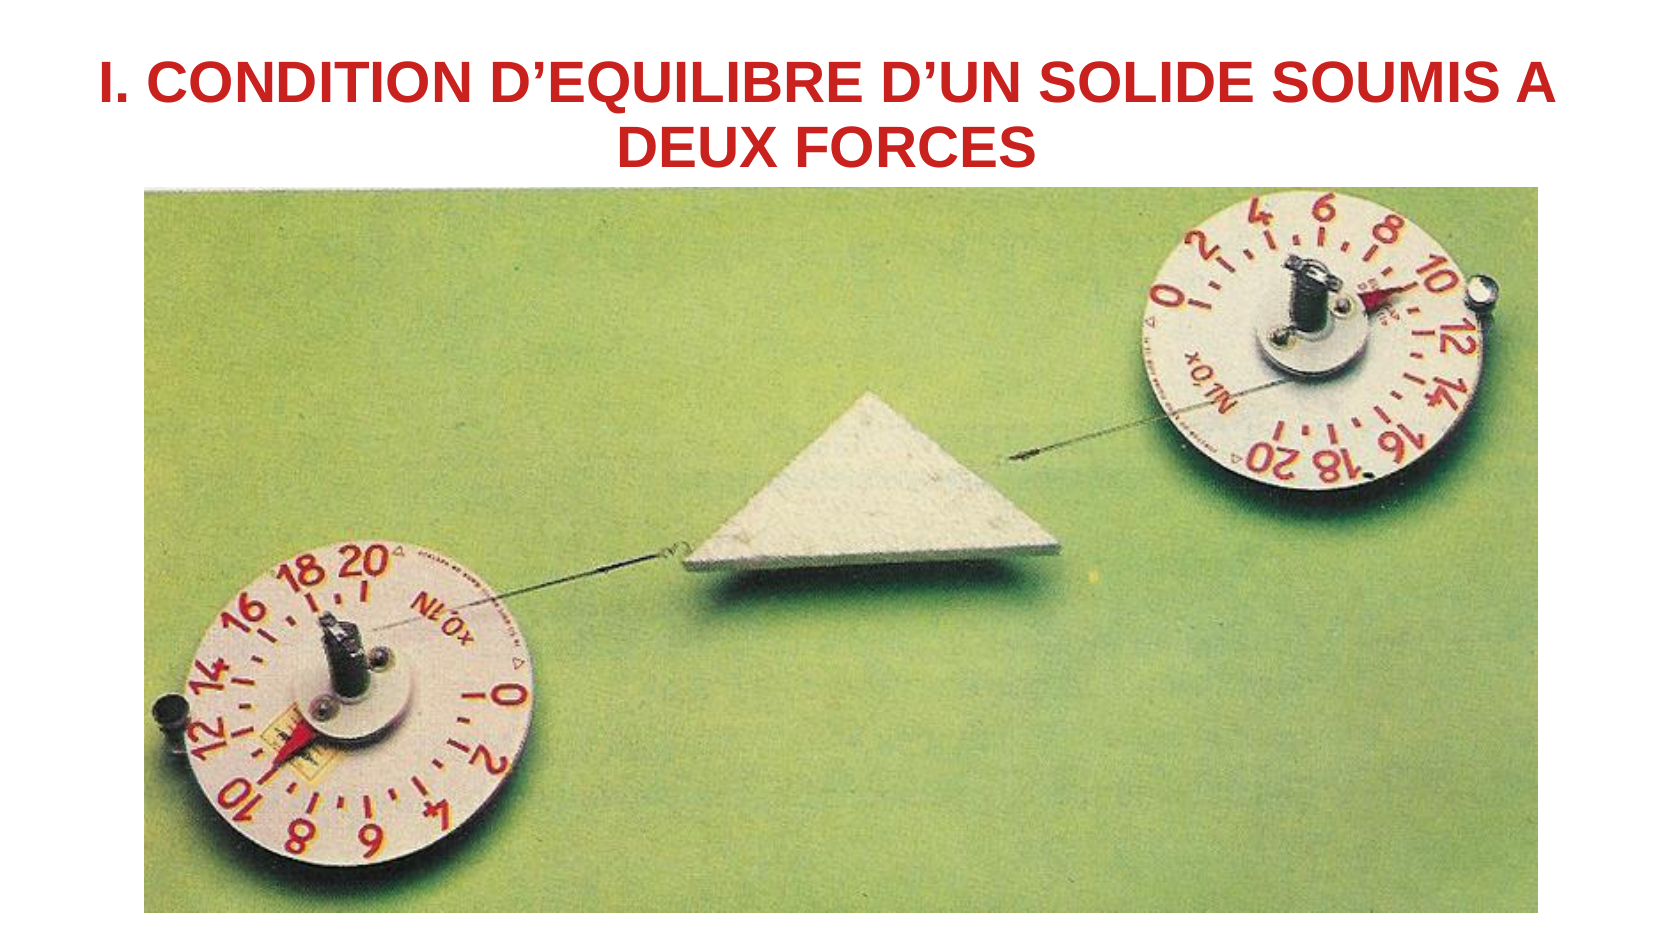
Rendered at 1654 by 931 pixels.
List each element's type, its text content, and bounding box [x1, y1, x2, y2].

picture [144, 187, 1538, 913]
title I. CONDITION D’EQUILIBRE D’UN SOLIDE SOUMIS A DEUX FORCES [82, 37, 1571, 193]
